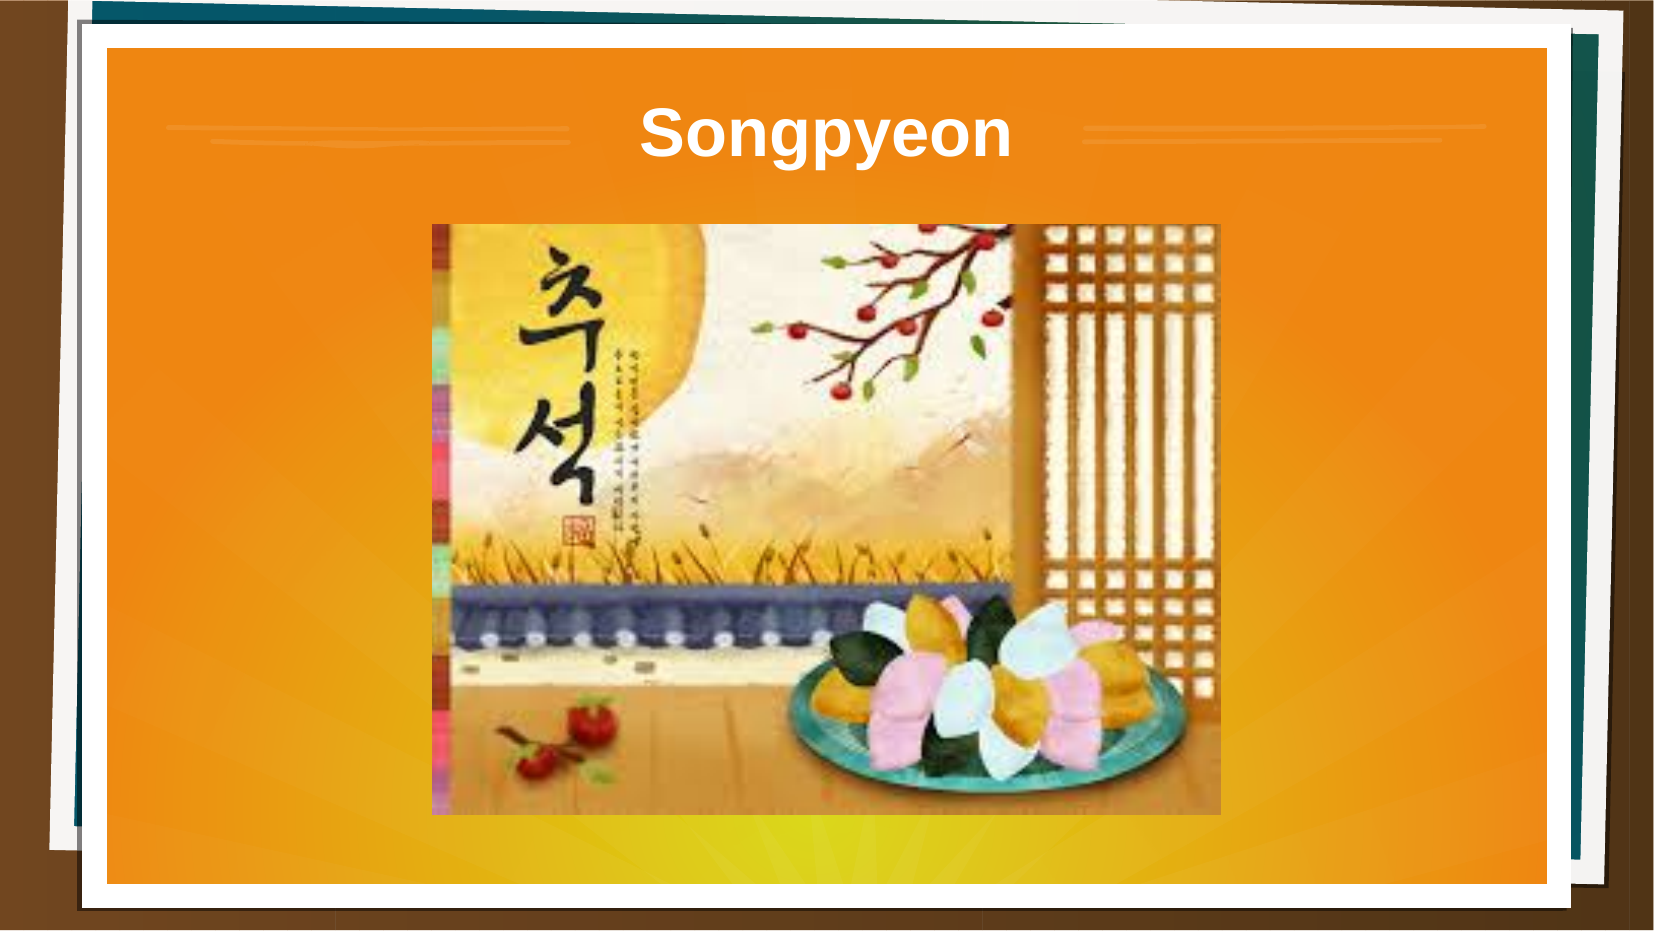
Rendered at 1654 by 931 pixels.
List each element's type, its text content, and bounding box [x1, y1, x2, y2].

title Songpyeon [566, 59, 1087, 207]
picture [432, 224, 1221, 815]
